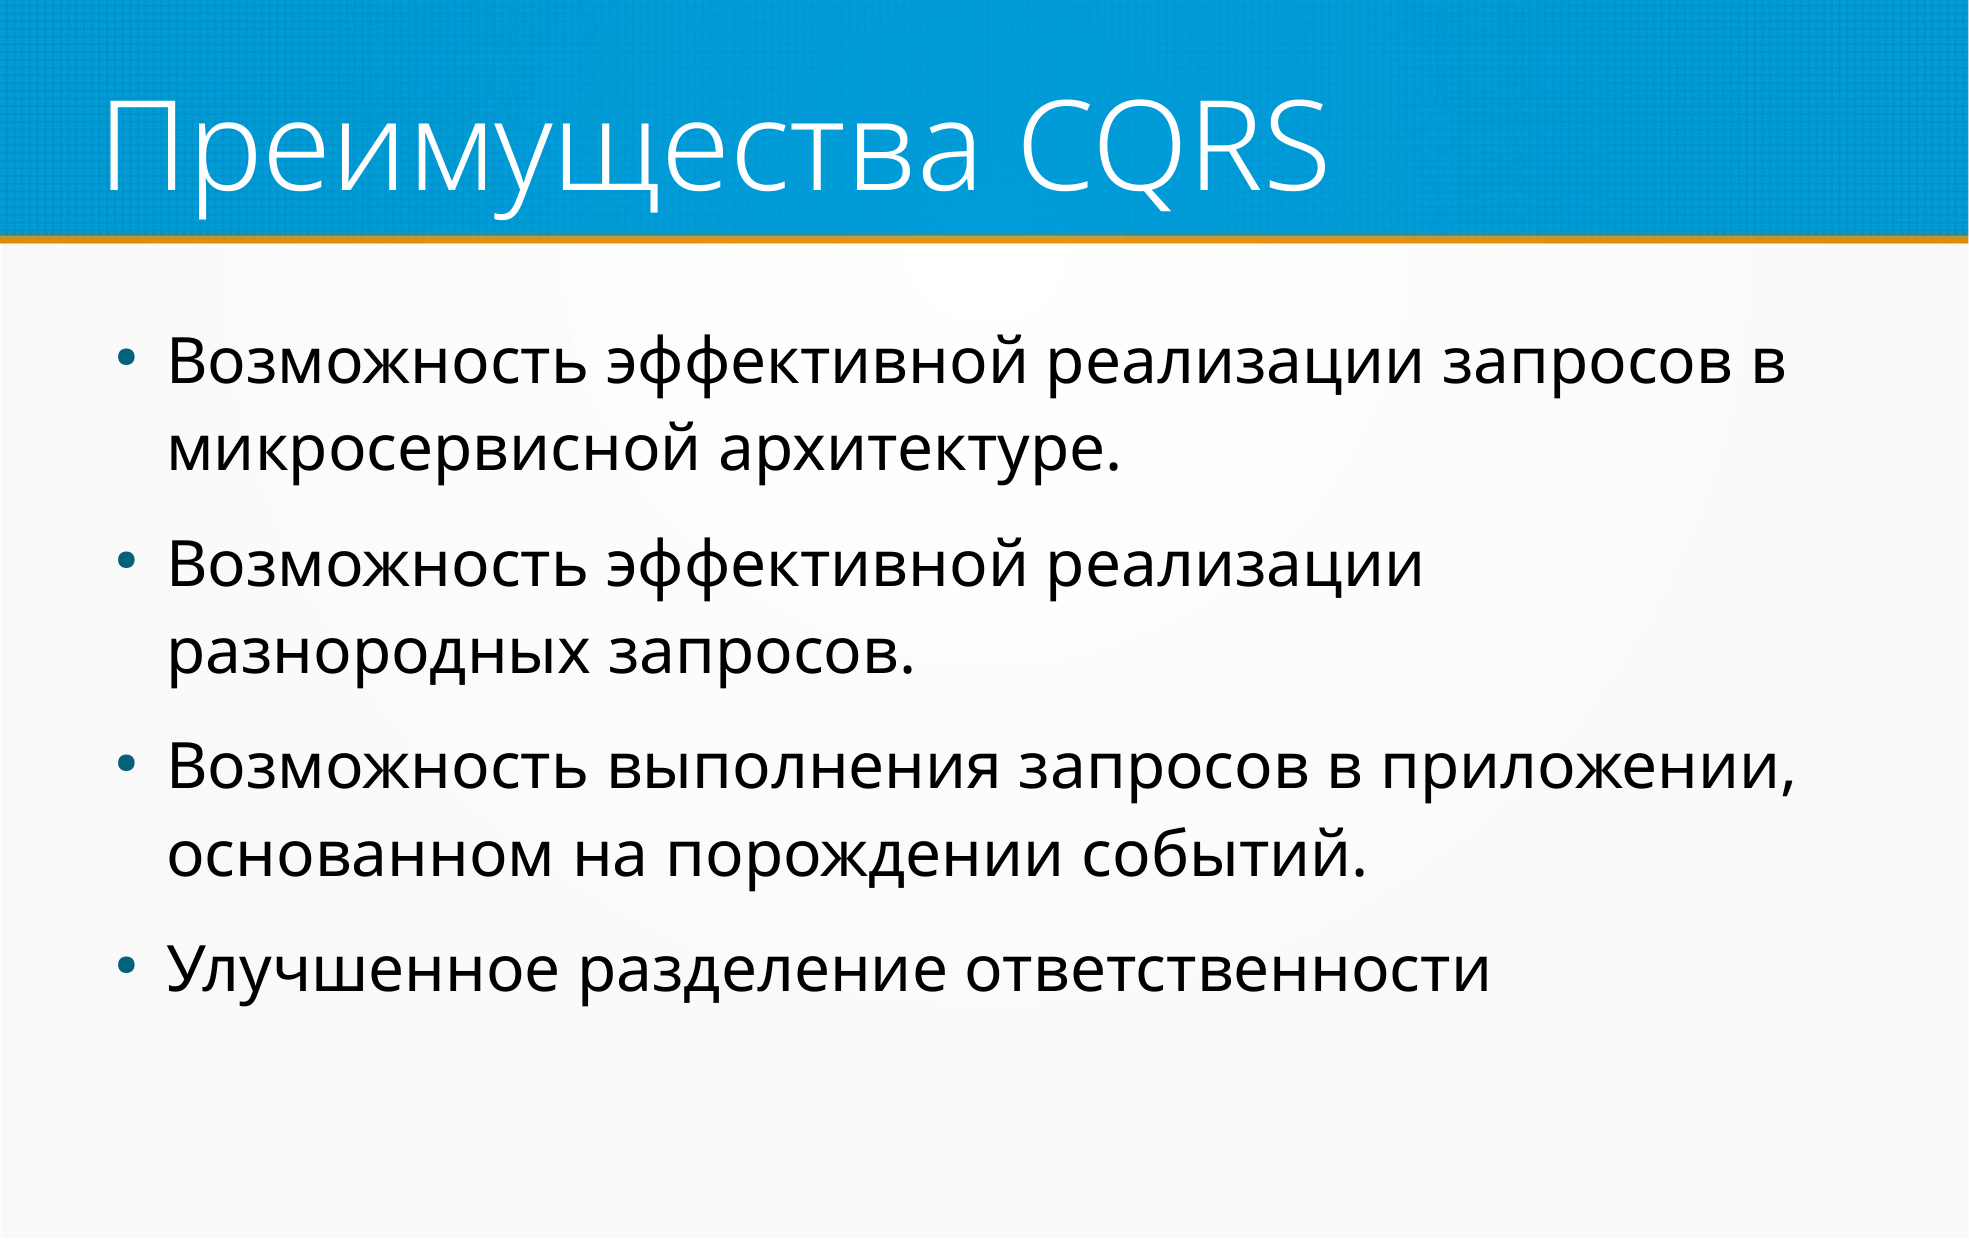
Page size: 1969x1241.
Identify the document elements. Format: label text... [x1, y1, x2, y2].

title Преимущества CQRS [98, 19, 1870, 227]
picture [0, 233, 1969, 1241]
list Возможность эффективной реализации запросов в микросервисной архитектуре. Возможность эффективной реализации разнородных запросов. Возможность выполнения запросов в приложении, основанном на порождении событий. Улучшенное разделение ответственности [98, 315, 1861, 1081]
